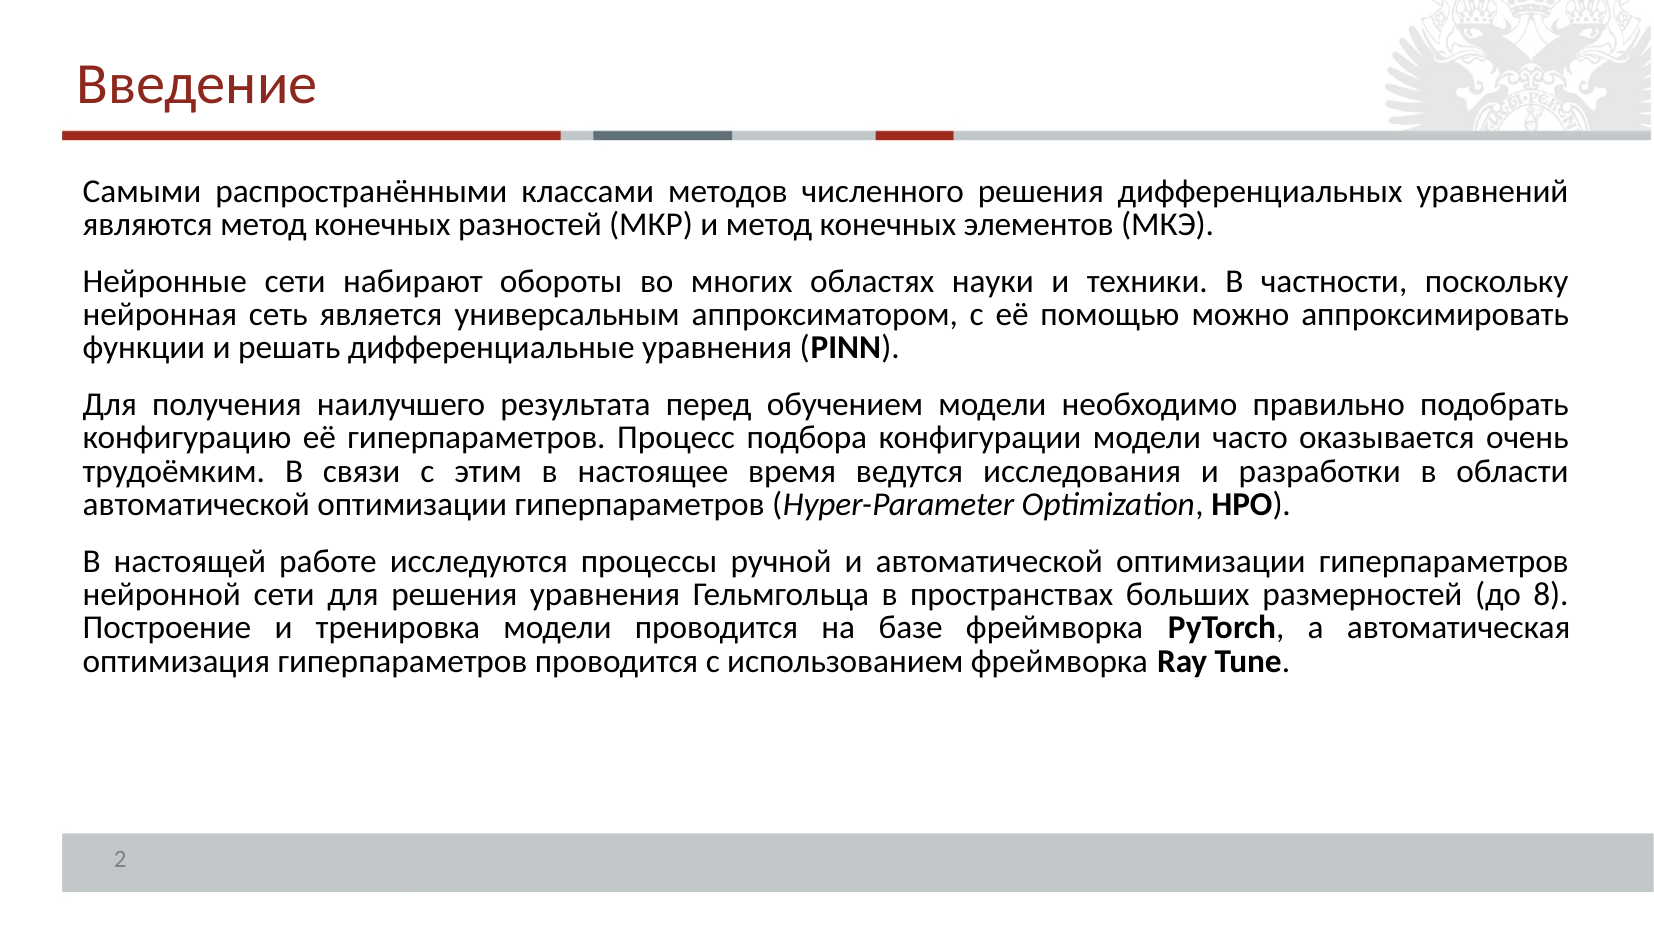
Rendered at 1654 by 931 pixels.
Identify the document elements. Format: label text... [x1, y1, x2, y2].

picture [0, 0, 1654, 931]
title Введение [76, 48, 1565, 130]
list Самыми распространёнными классами методов численного решения дифференциальных уравнений являются метод конечных разностей (МКР) и метод конечных элементов (МКЭ). Нейронные сети набирают обороты во многих областях науки и техники. В частности, поскольку нейронная сеть является универсальным аппроксиматором, с её помощью можно аппроксимировать функции и решать дифференциальные уравнения (PINN). Для получения наилучшего результата перед обучением модели необходимо правильно подобрать конфигурацию её гиперпараметров. Процесс подбора конфигурации модели часто оказывается очень трудоёмким. В связи с этим в настоящее время ведутся исследования и разработки в области автоматической оптимизации гиперпараметров (Hyper-Parameter Optimization, HPO). В настоящей работе исследуются процессы ручной и автоматической оптимизации гиперпараметров нейронной сети для решения уравнения Гельмгольца в пространствах больших размерностей (до 8). Построение и тренировка модели проводится на базе фреймворка PyTorch, а автоматическая оптимизация гиперпараметров проводится с использованием фреймворка Ray Tune. [82, 177, 1571, 798]
